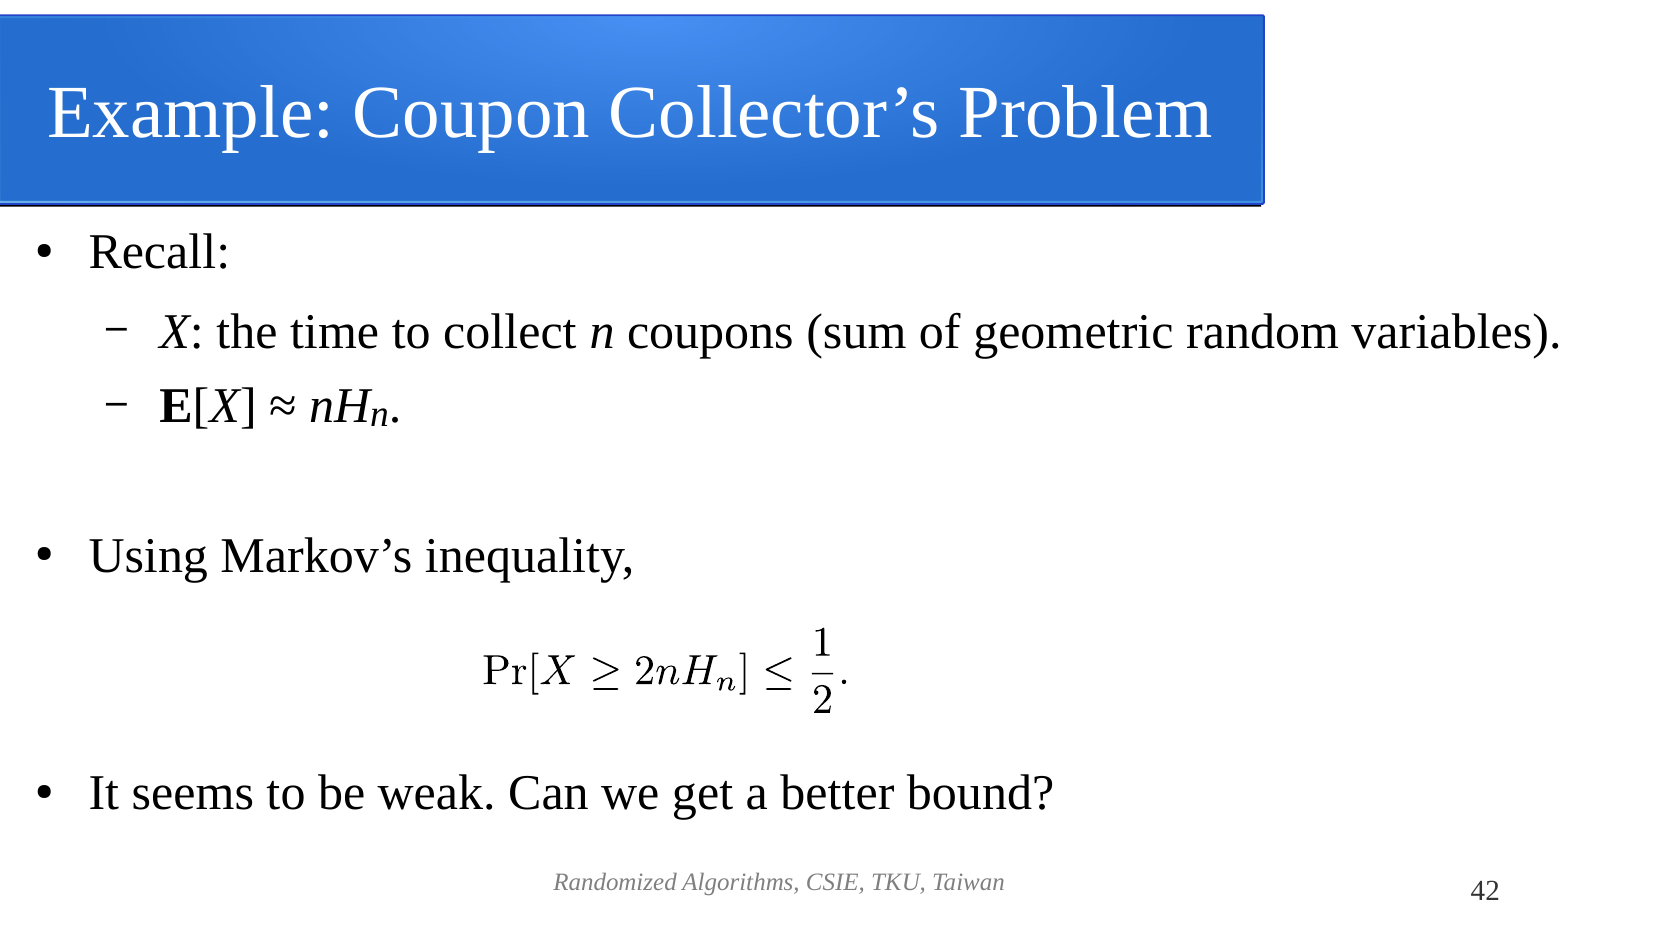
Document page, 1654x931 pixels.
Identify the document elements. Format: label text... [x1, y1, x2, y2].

picture [480, 625, 848, 715]
list Recall: X: the time to collect n coupons (sum of geometric random variables). E[X] ≈ nHn. Using Markov’s inequality, It seems to be weak. Can we get a better bound? [17, 224, 1619, 875]
title Example: Coupon Collector’s Problem [47, 35, 1252, 189]
